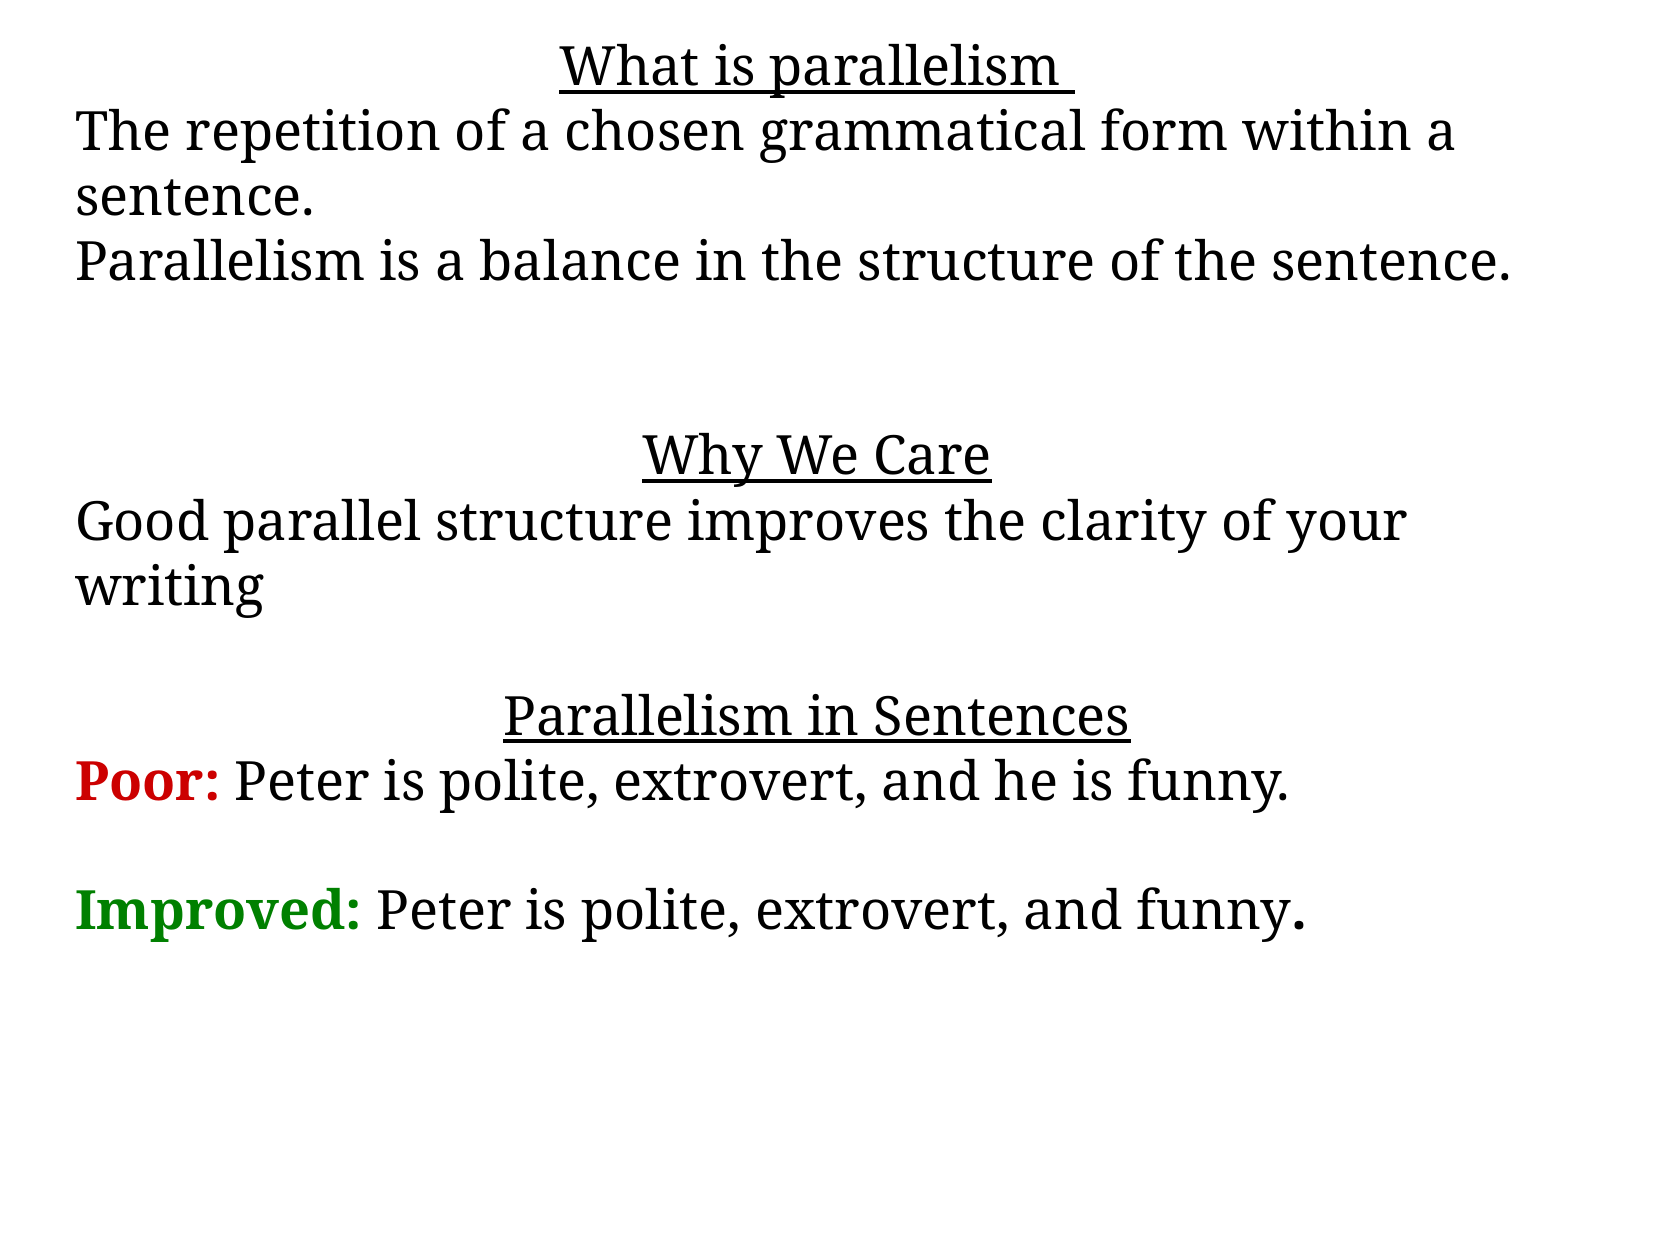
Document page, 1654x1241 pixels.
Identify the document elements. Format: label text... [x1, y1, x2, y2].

text_box What is parallelism The repetition of a chosen grammatical form within a sentence. Parallelism is a balance in the structure of the sentence. Why We Care Good parallel structure improves the clarity of your writing Parallelism in Sentences Poor: Peter is polite, extrovert, and he is funny. Improved: Peter is polite, extrovert, and funny. [75, 30, 1560, 1140]
